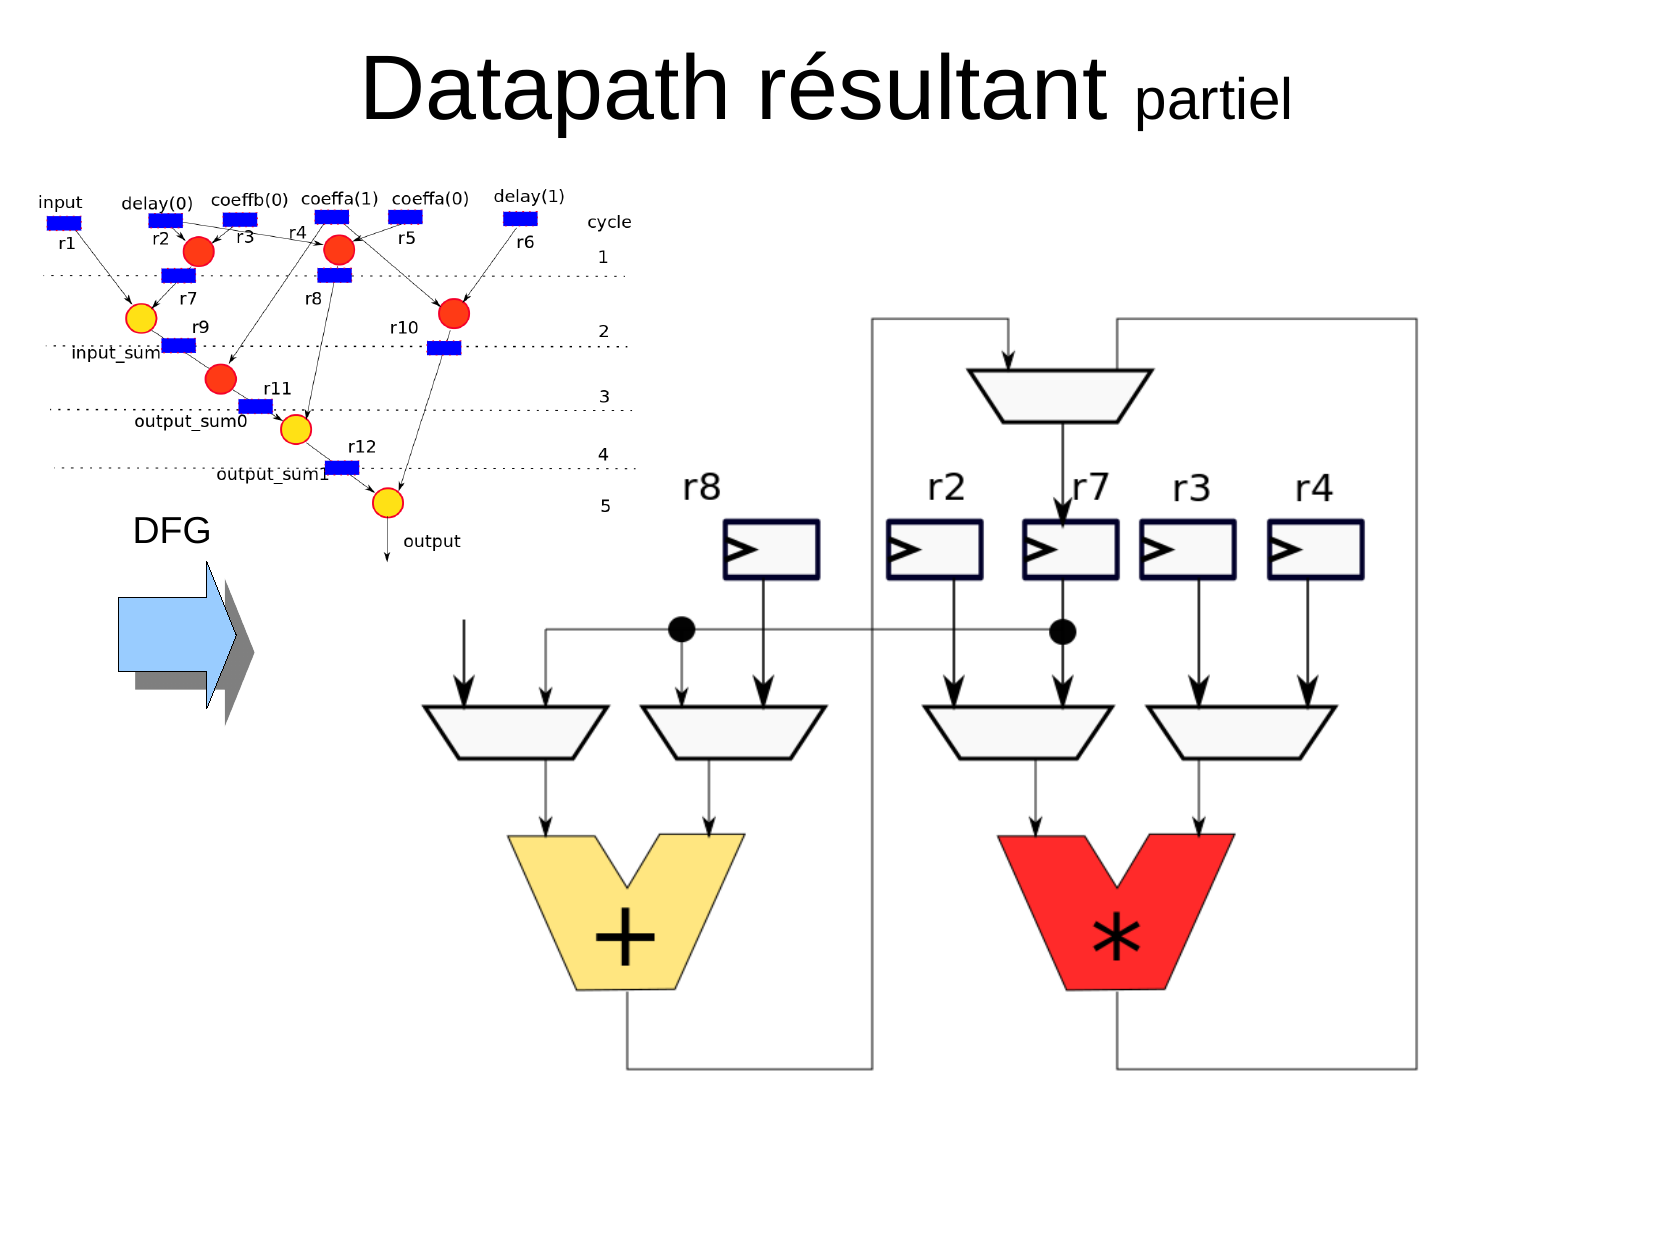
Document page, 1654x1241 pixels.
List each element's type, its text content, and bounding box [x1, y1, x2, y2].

title Datapath résultant partiel [82, 0, 1571, 185]
text_box DFG [117, 501, 227, 559]
text_box [118, 561, 237, 709]
picture [0, 177, 1625, 1200]
